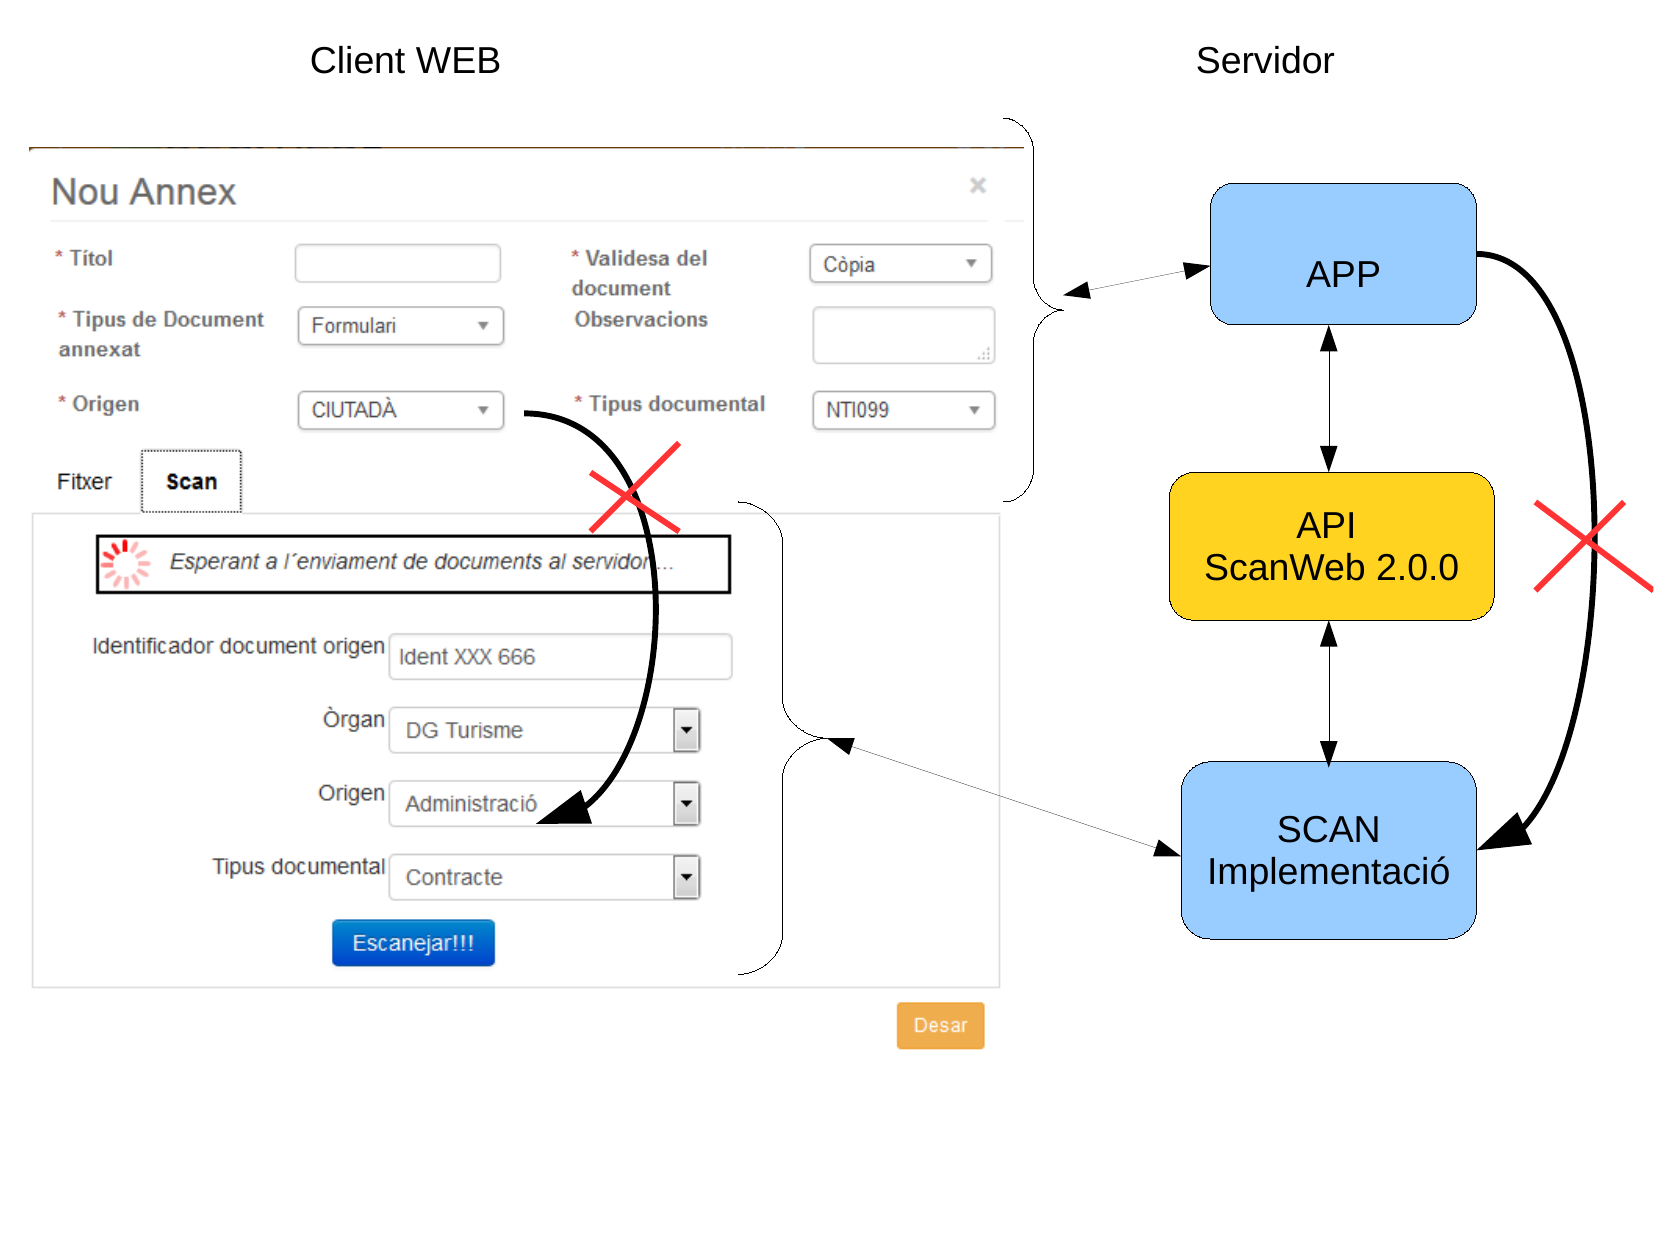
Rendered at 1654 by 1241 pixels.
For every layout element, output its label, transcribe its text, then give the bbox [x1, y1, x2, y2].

picture [29, 147, 1024, 1062]
text_box APP [1210, 183, 1477, 325]
text_box SCAN Implementació [1181, 761, 1477, 940]
text_box Servidor [1181, 31, 1506, 89]
text_box API ScanWeb 2.0.0 [1169, 472, 1495, 621]
text_box Client WEB [295, 31, 621, 89]
